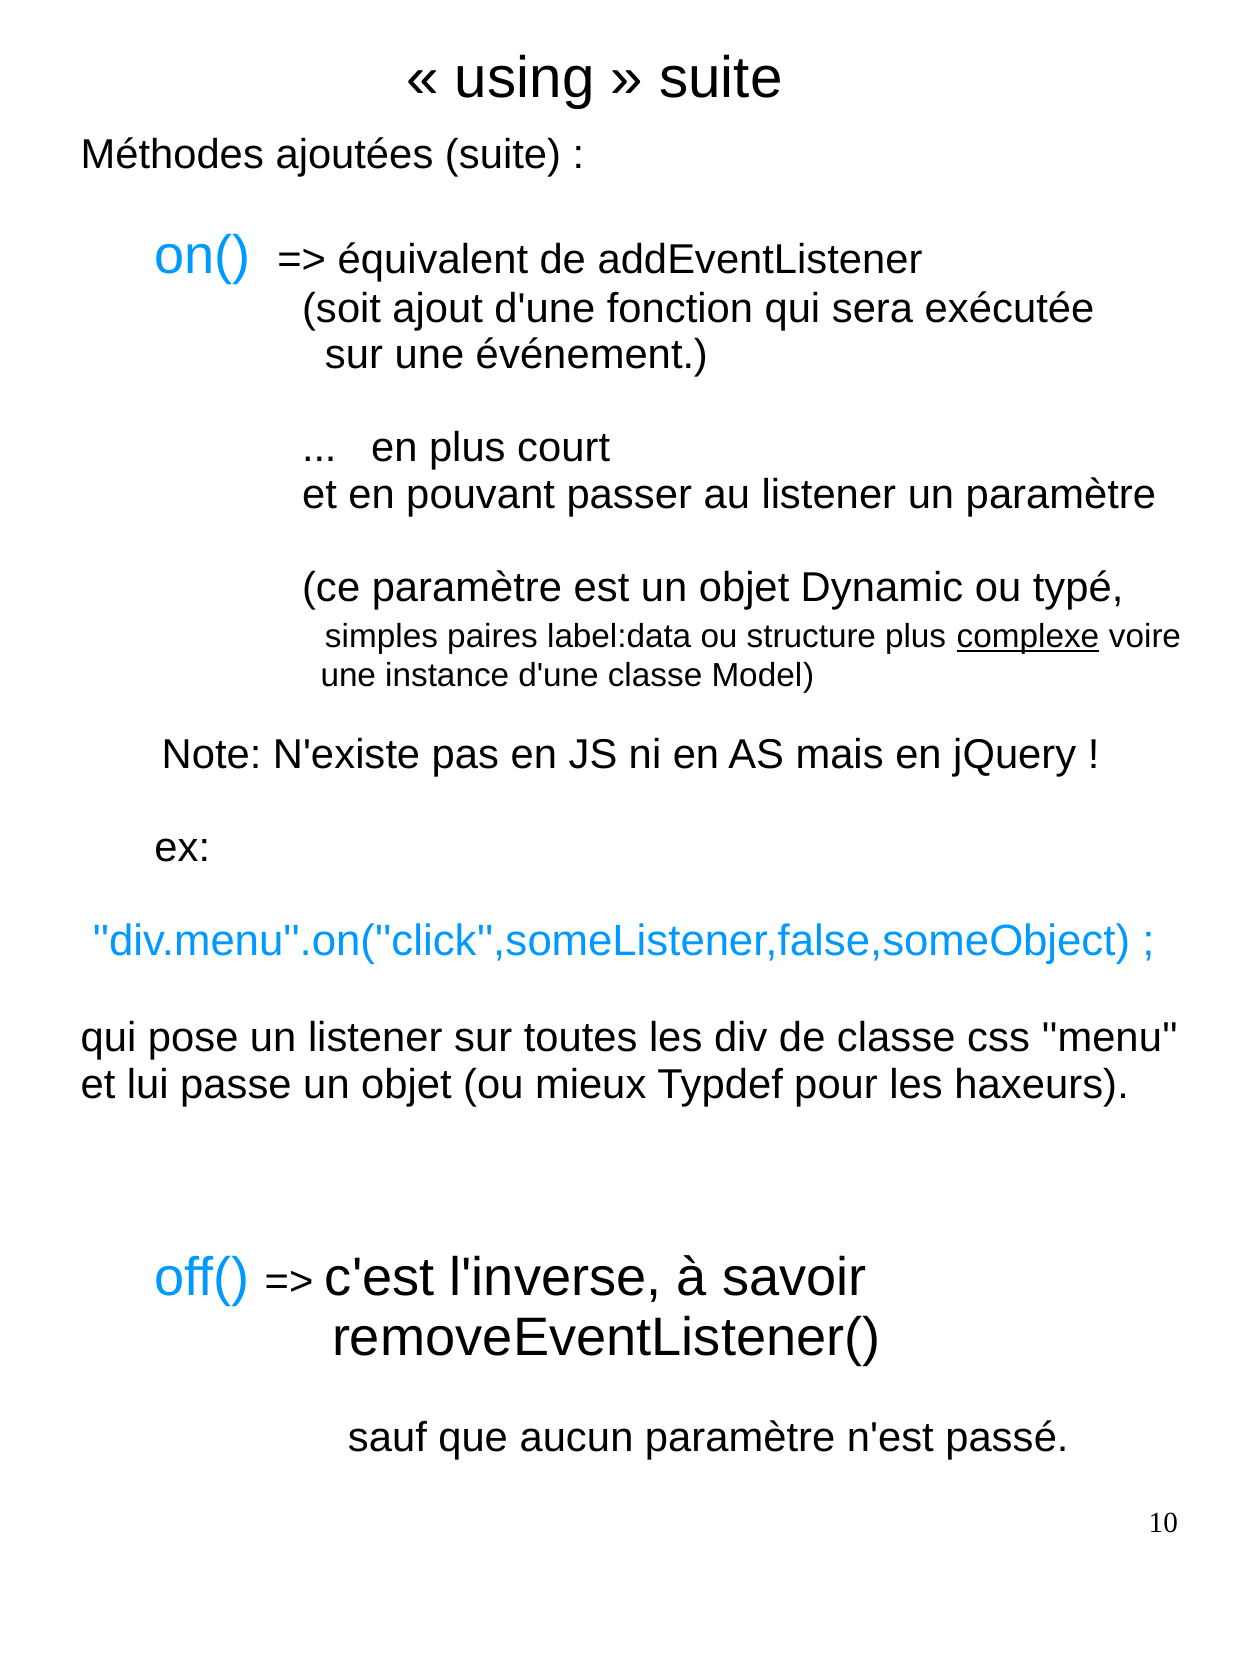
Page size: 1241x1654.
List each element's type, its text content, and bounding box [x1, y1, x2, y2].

text_box « using » suite [391, 37, 845, 144]
text_box Méthodes ajoutées (suite) : on() => équivalent de addEventListener (soit ajout d'une fonction qui sera exécutée sur une événement.) ... en plus court et en pouvant passer au listener un paramètre (ce paramètre est un objet Dynamic ou typé, simples paires label:data ou structure plus complexe voire une instance d'une classe Model) Note: N'existe pas en JS ni en AS mais en jQuery ! ex: ''div.menu''.on(''click'',someListener,false,someObject) ; qui pose un listener sur toutes les div de classe css ''menu'' et lui passe un objet (ou mieux Typdef pour les haxeurs). off() => c'est l'inverse, à savoir removeEventListener() sauf que aucun paramètre n'est passé. [65, 123, 1201, 1615]
